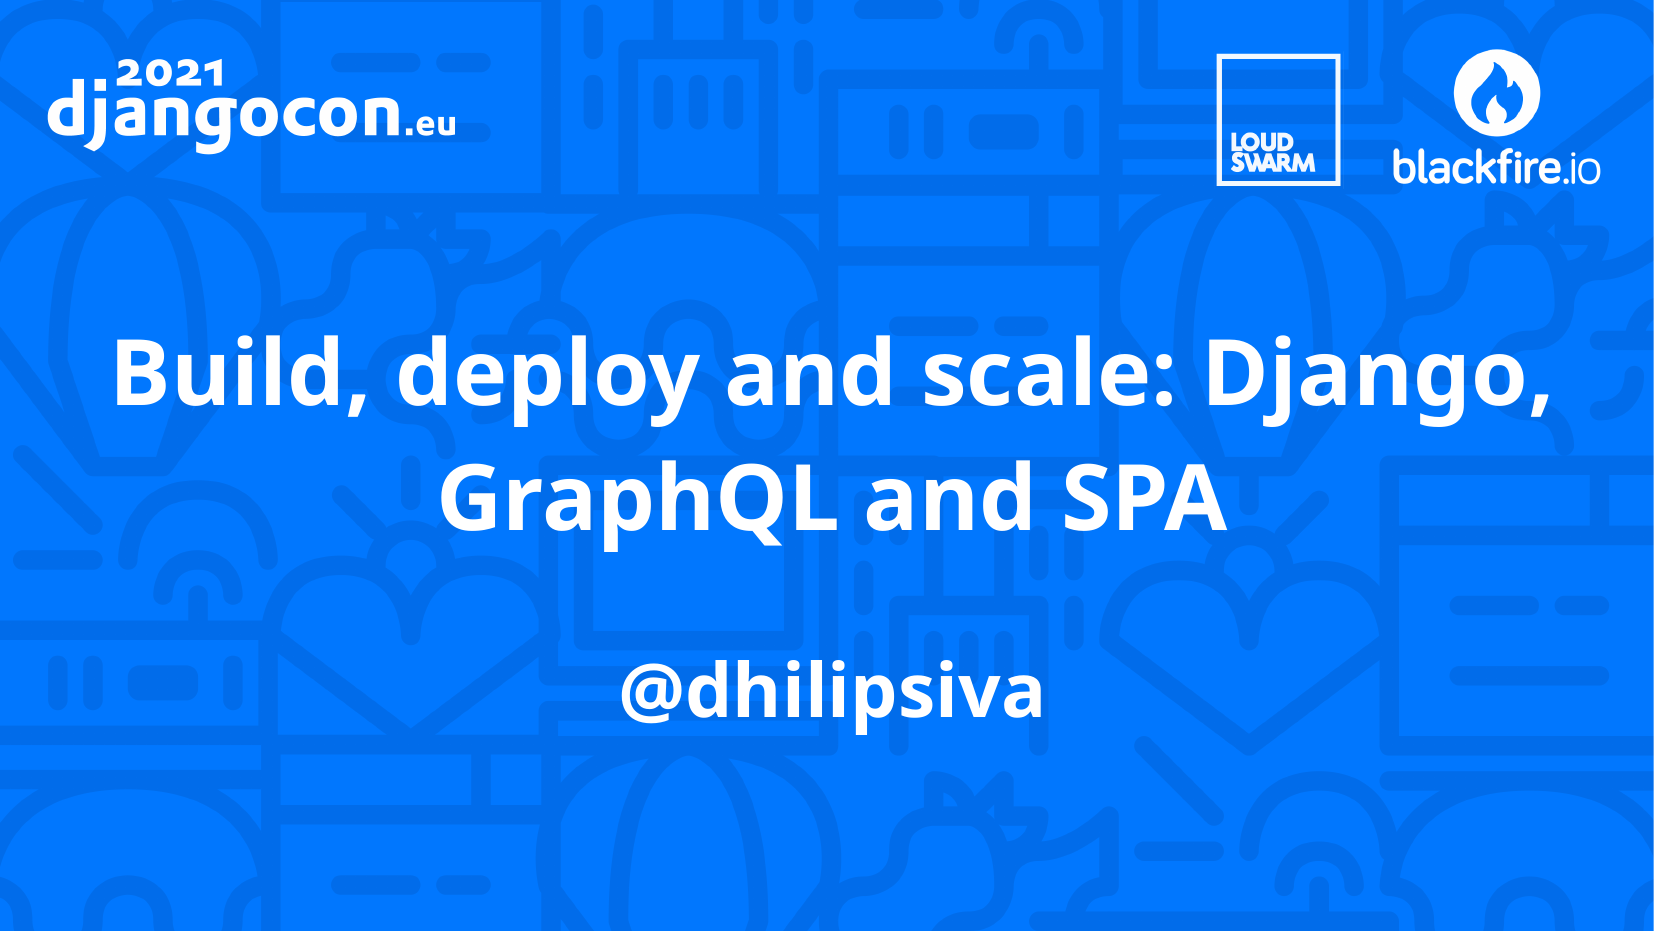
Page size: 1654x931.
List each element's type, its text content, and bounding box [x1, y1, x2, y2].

picture [0, 0, 1654, 931]
text_box @dhilipsiva [360, 630, 1306, 740]
title Build, deploy and scale: Django, GraphQL and SPA [45, 317, 1621, 548]
